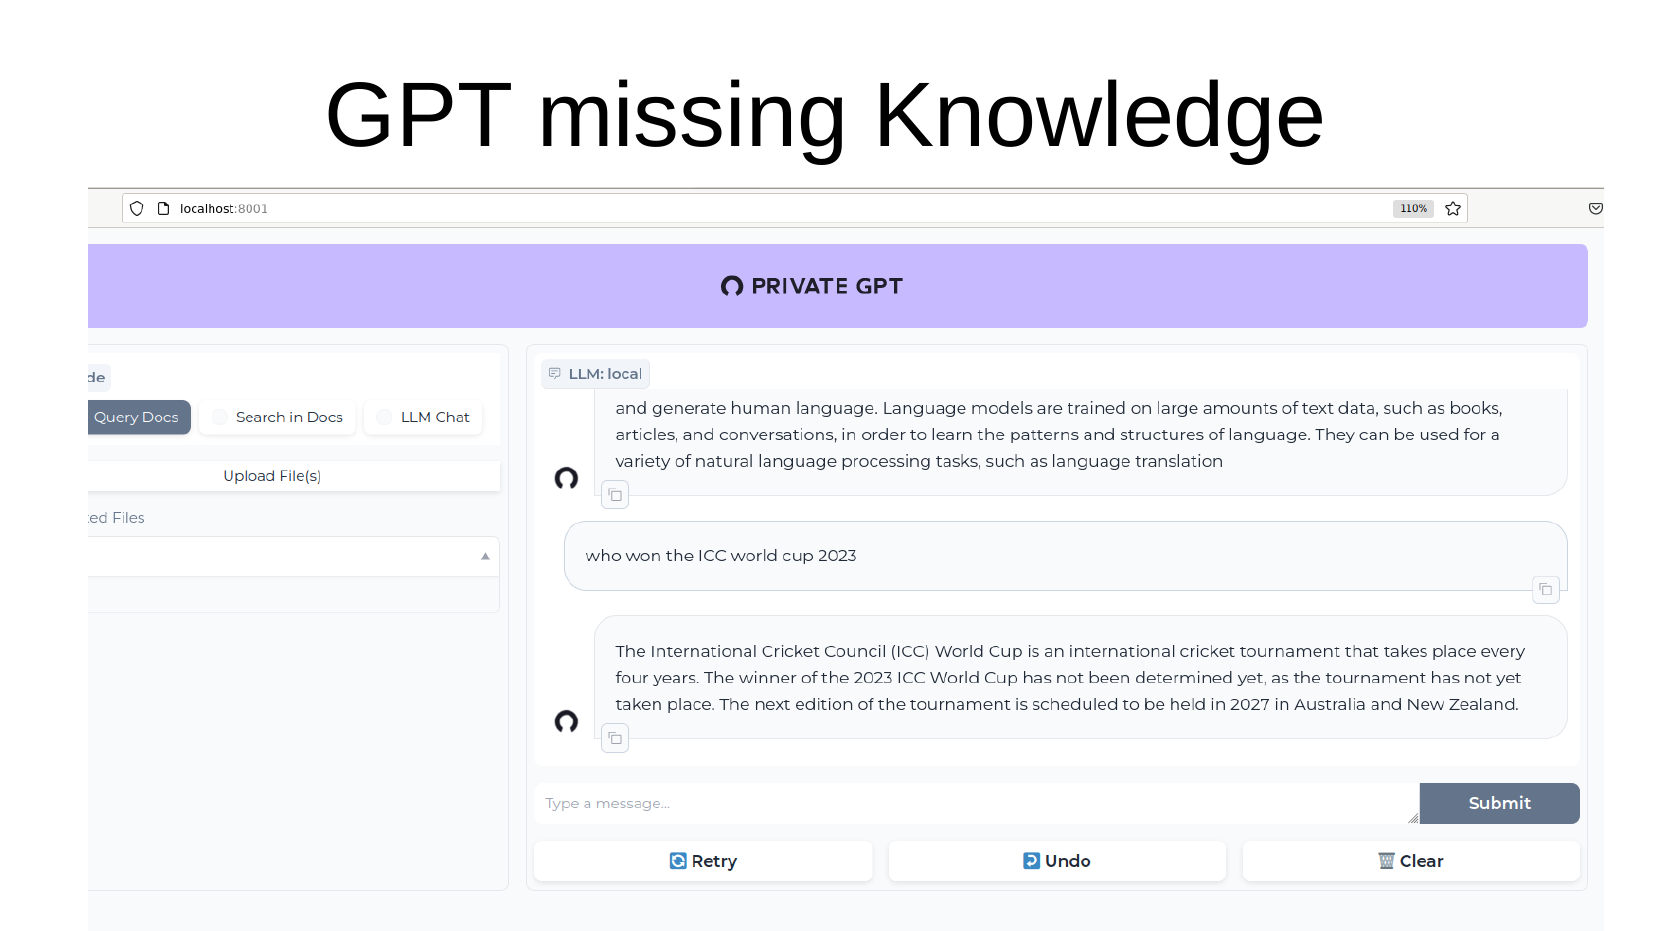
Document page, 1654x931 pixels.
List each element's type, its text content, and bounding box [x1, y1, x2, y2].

picture [88, 187, 1604, 931]
title GPT missing Knowledge [82, 37, 1571, 193]
